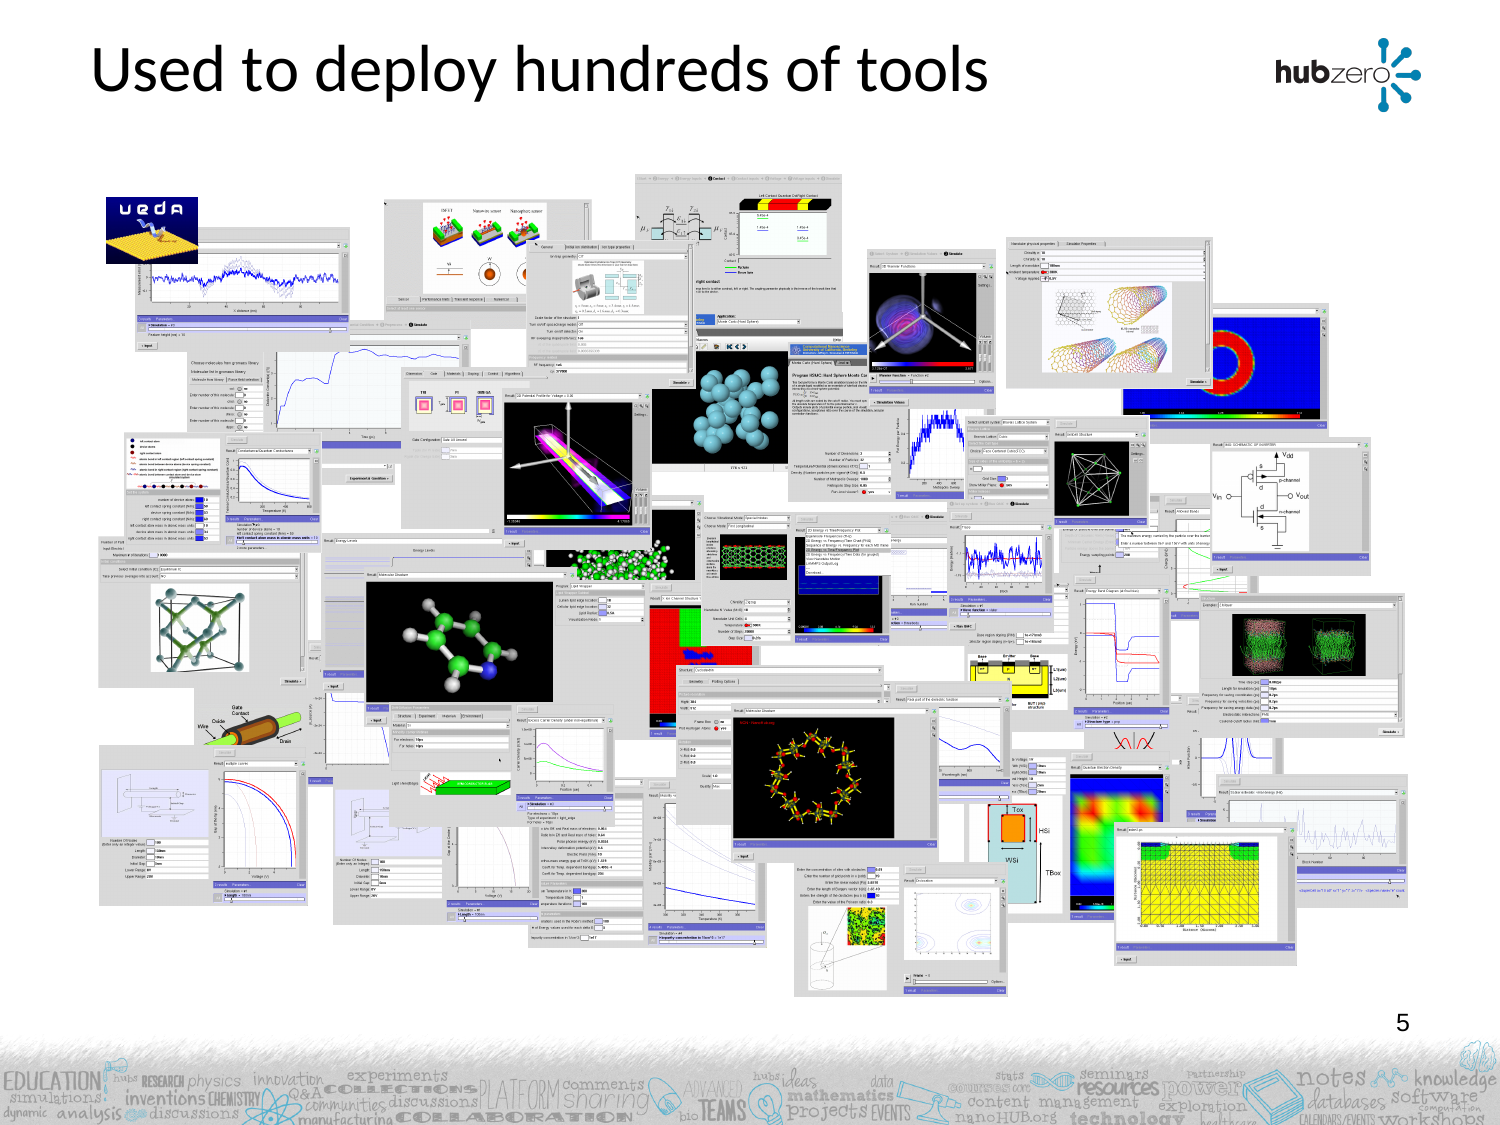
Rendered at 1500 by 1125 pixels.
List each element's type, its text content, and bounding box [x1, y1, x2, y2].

picture [98, 174, 1408, 997]
picture [1272, 35, 1424, 115]
text_box <number> [1074, 991, 1426, 1052]
picture [0, 1034, 1500, 1125]
text_box Used to deploy hundreds of tools [75, 12, 1249, 118]
